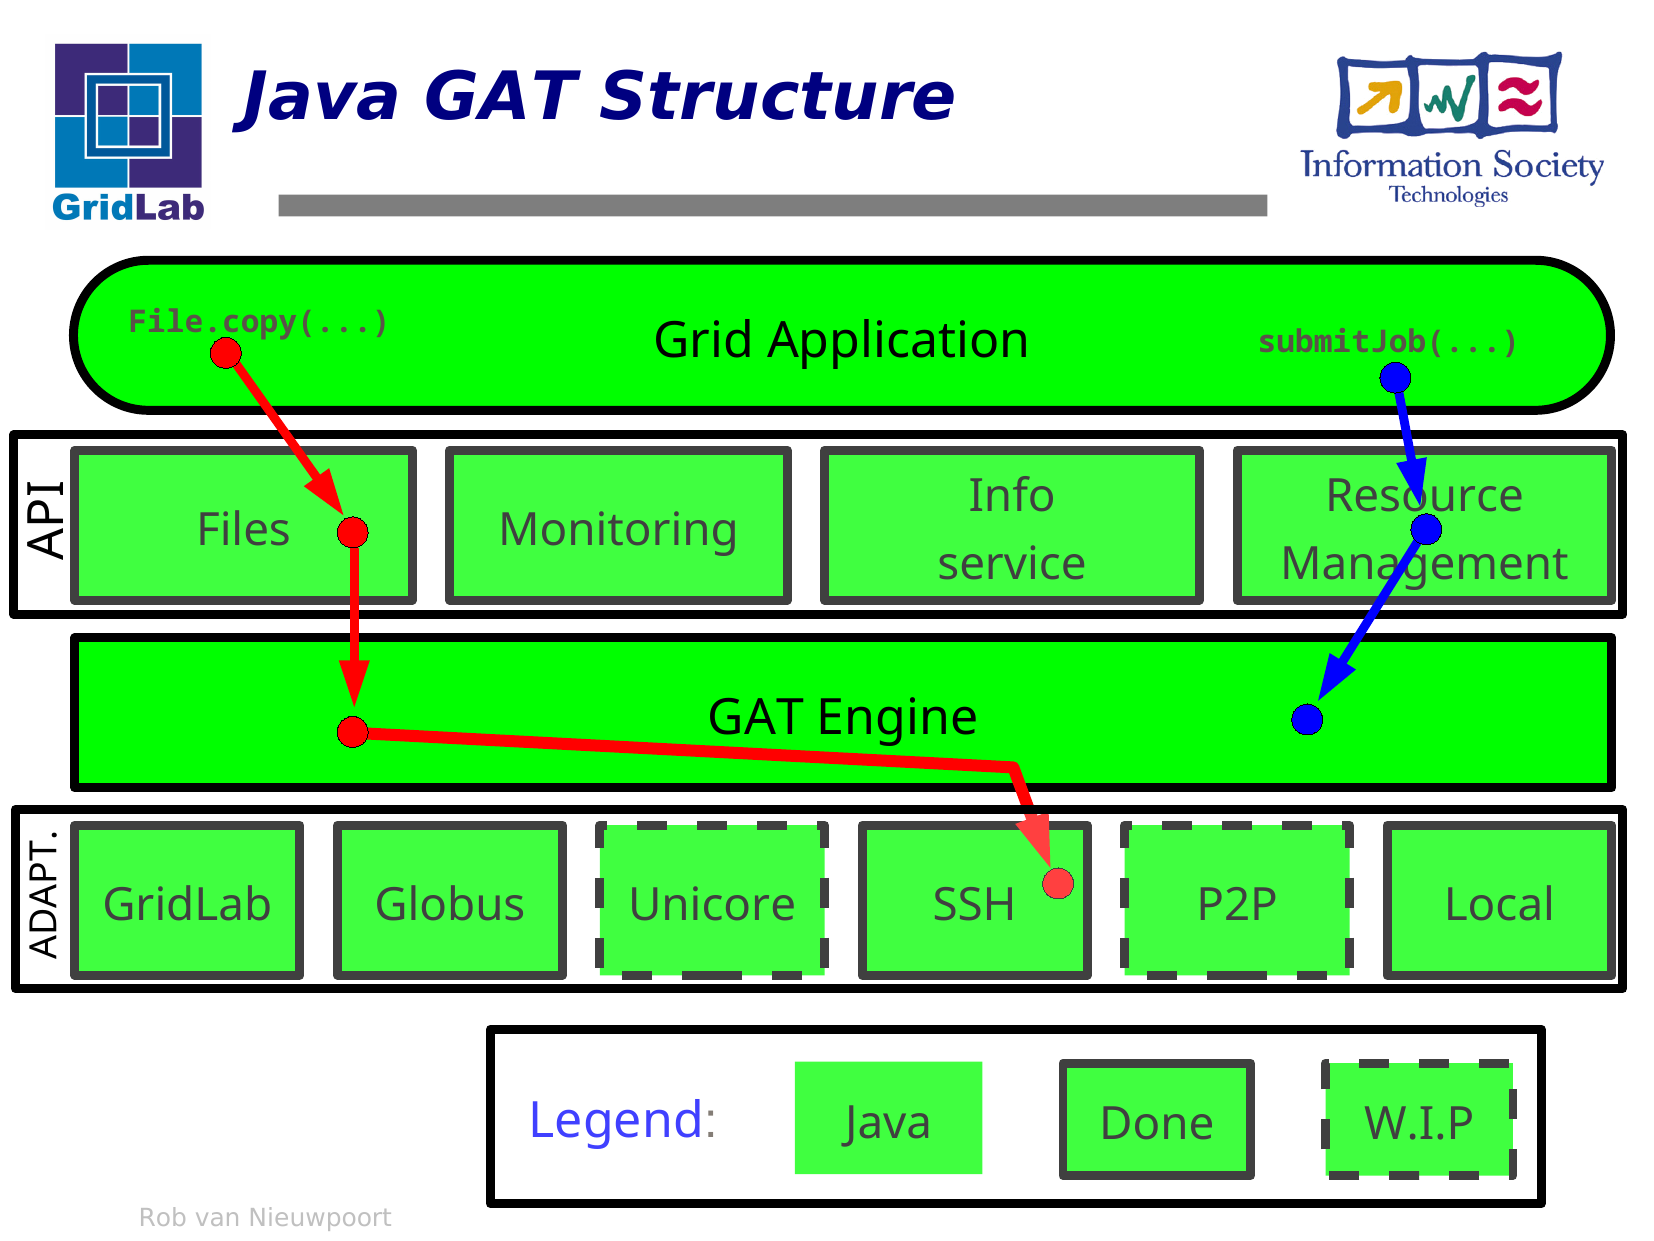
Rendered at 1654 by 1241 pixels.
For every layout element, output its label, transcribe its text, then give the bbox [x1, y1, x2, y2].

text_box [1379, 362, 1411, 394]
picture [1293, 34, 1611, 214]
text_box [337, 716, 369, 748]
text_box [490, 1029, 1542, 1204]
text_box Grid Application [73, 260, 1611, 411]
text_box ADAPT. [12, 806, 83, 985]
text_box [15, 809, 1623, 989]
title Java GAT Structure [243, 0, 1280, 187]
text_box submitJob(...) [1257, 315, 1521, 352]
text_box File.copy(...) [128, 295, 392, 332]
text_box [1291, 703, 1323, 735]
text_box [13, 434, 1623, 615]
text_box API [4, 431, 76, 610]
text_box [210, 337, 242, 369]
picture [45, 34, 211, 230]
text_box GAT Engine [74, 637, 1612, 788]
